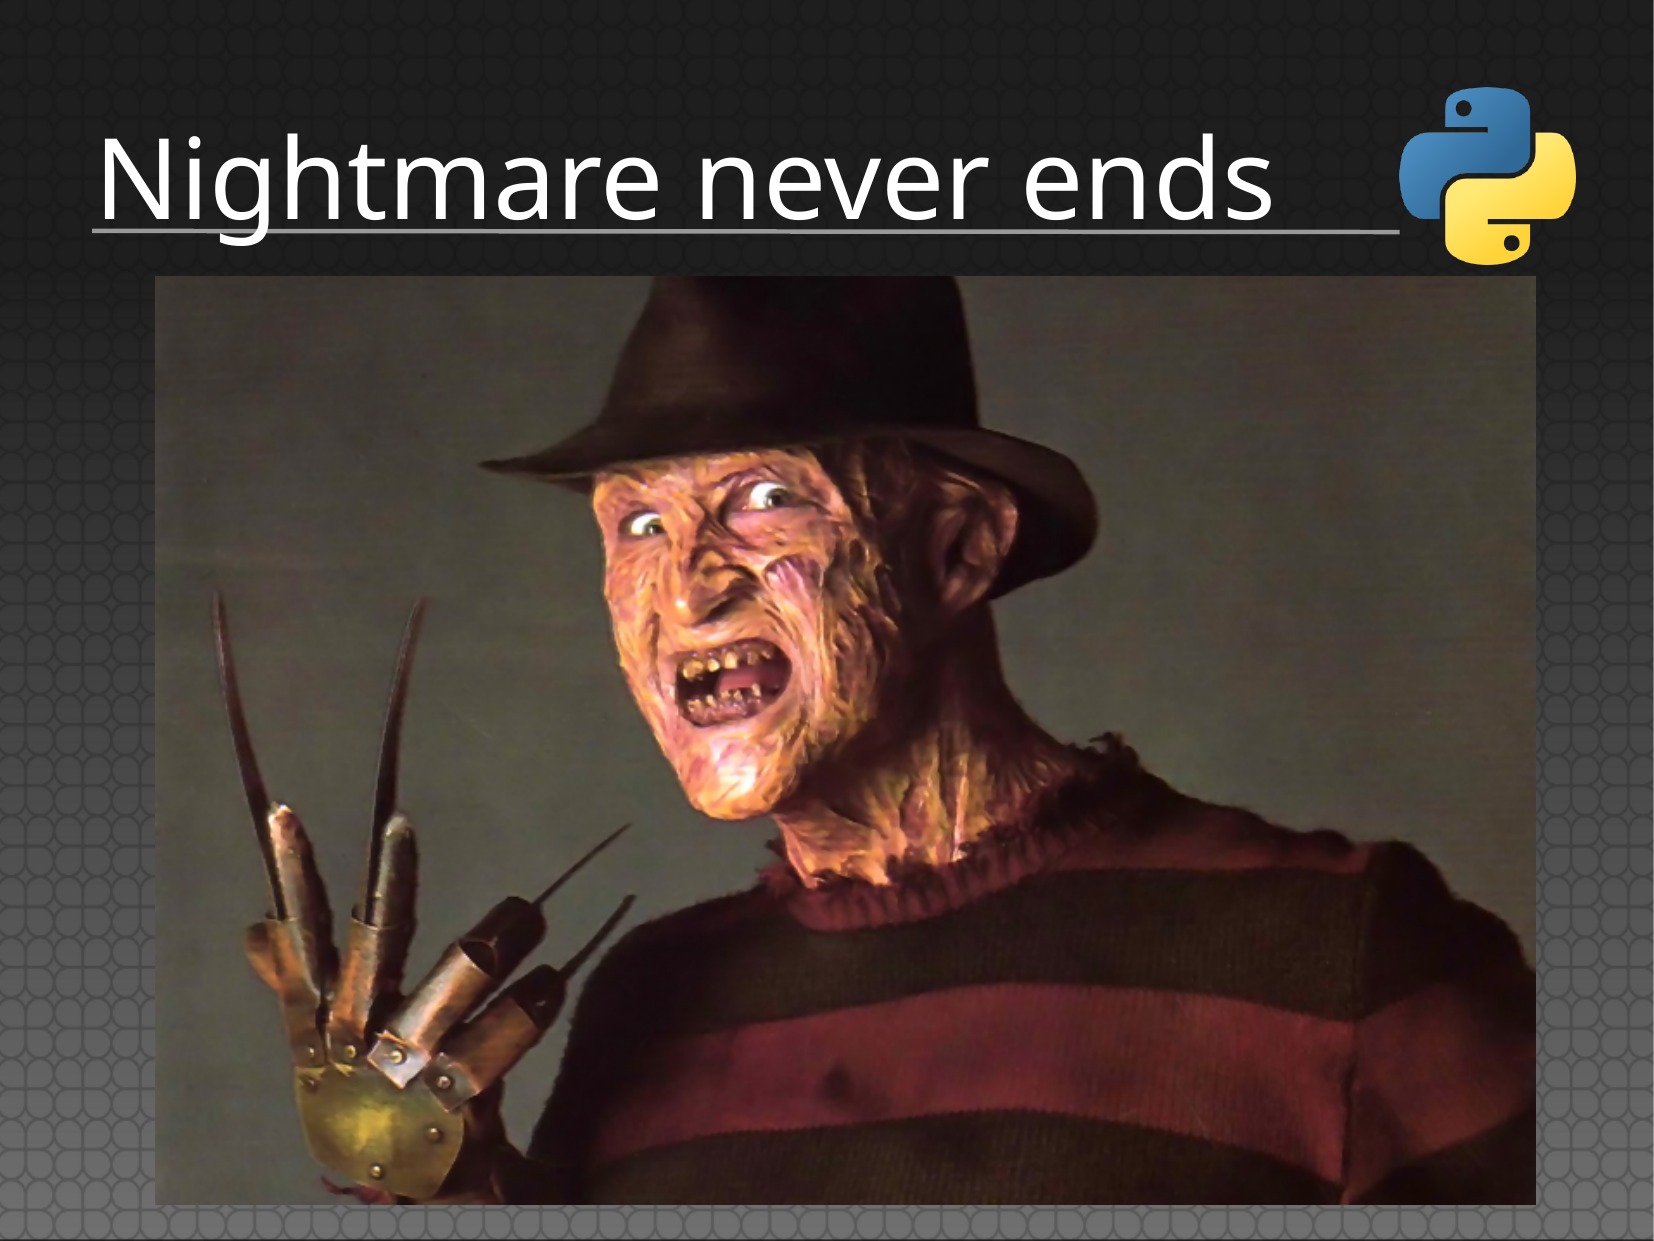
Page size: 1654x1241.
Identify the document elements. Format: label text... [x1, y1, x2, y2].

title Nightmare never ends [94, 100, 1426, 251]
picture [0, 0, 1654, 1241]
